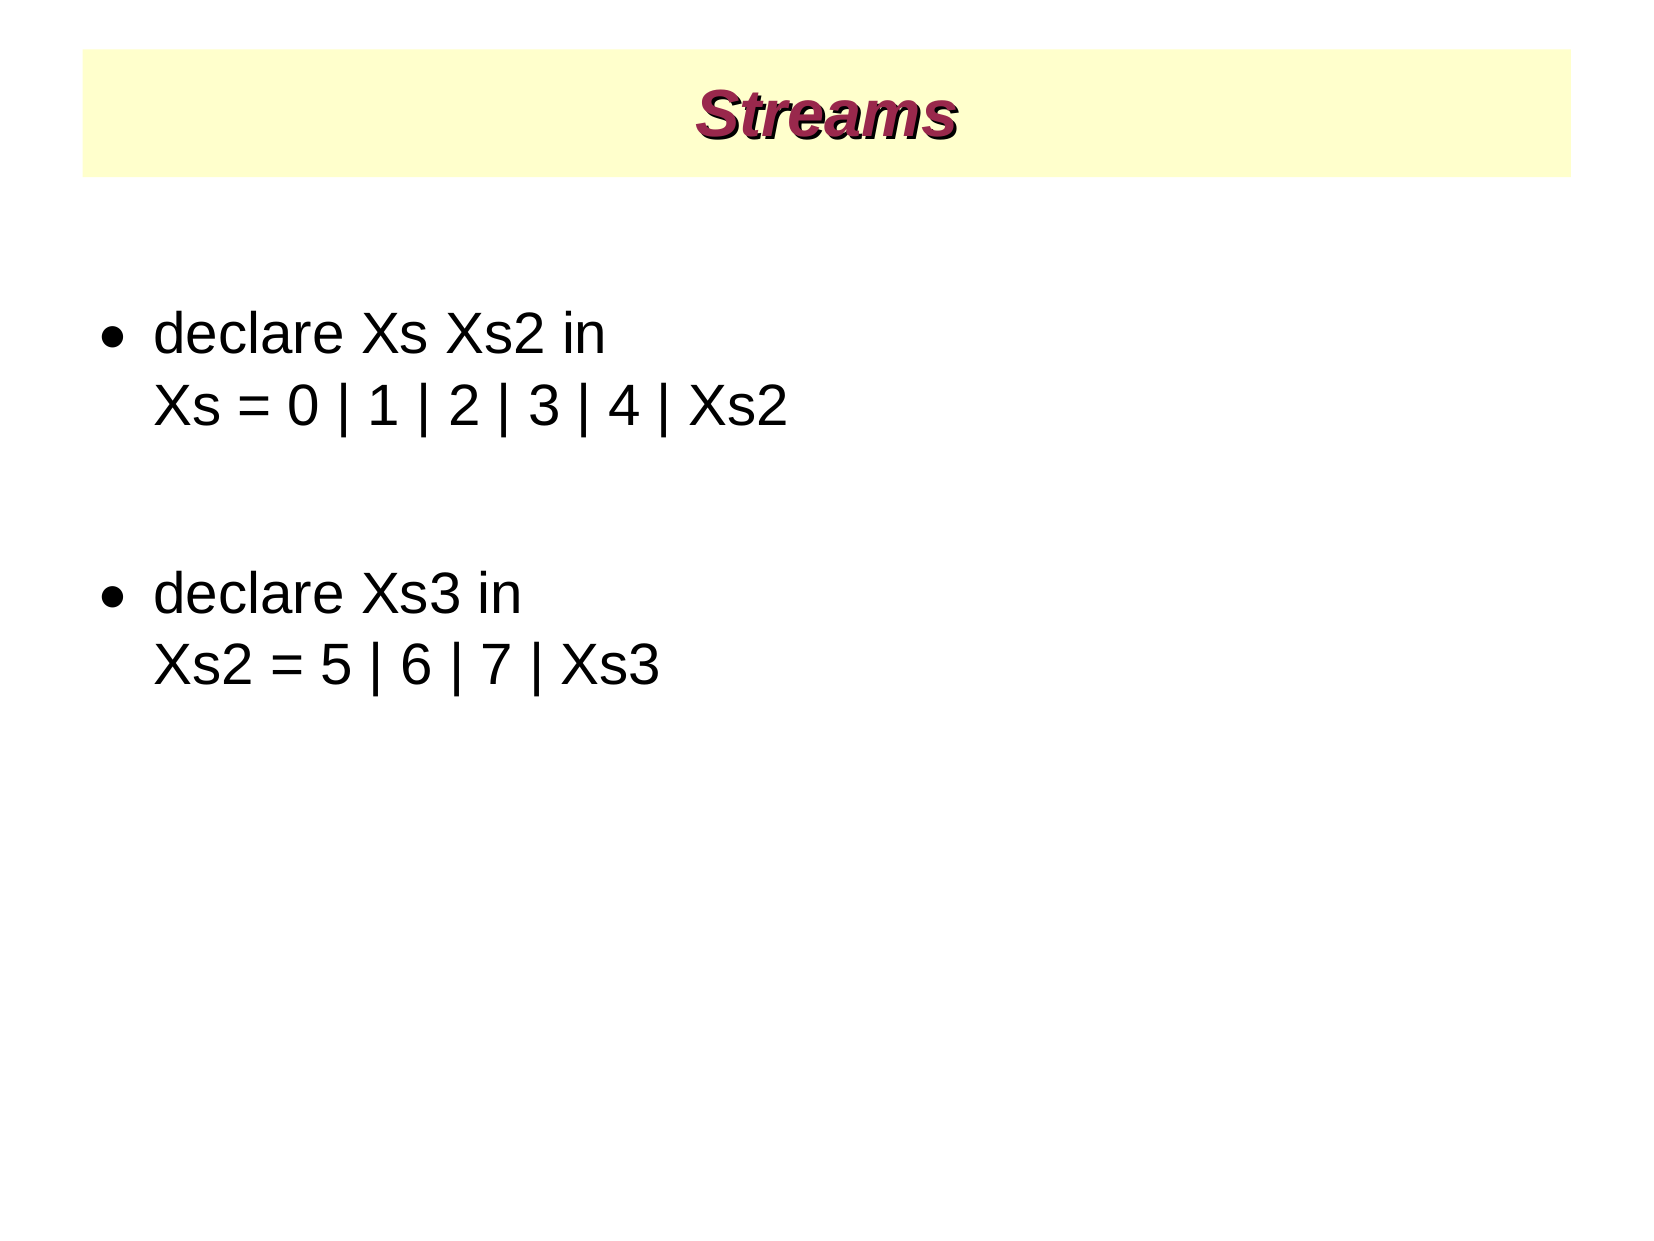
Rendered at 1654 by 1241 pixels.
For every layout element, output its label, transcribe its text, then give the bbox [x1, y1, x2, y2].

list declare Xs Xs2 in Xs = 0 | 1 | 2 | 3 | 4 | Xs2 declare Xs3 in Xs2 = 5 | 6 | 7 | Xs3 [82, 206, 1571, 1137]
title Streams [82, 49, 1571, 178]
